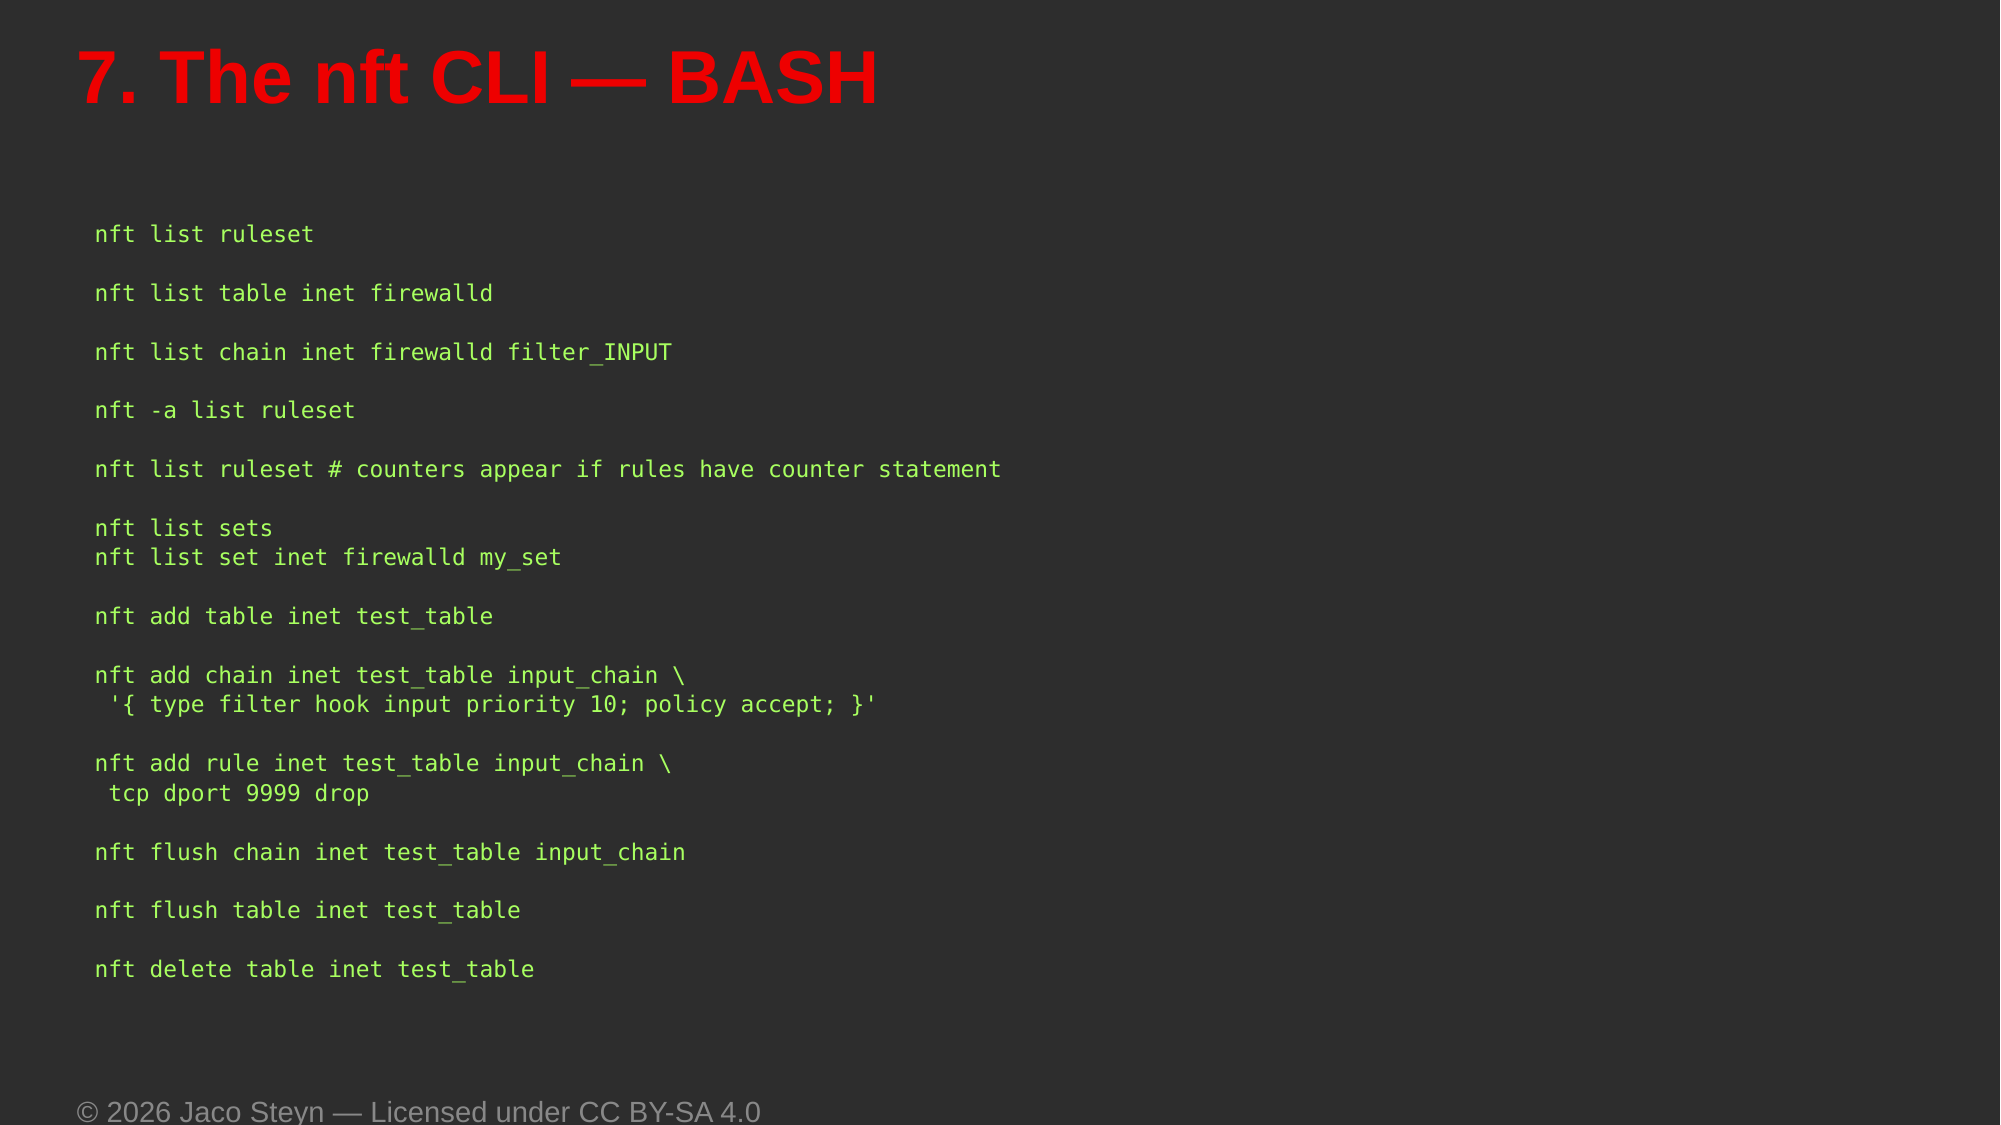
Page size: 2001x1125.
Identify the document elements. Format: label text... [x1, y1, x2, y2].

text_box 7. The nft CLI — BASH [59, 23, 1942, 178]
text_box nft list ruleset nft list table inet firewalld nft list chain inet firewalld filter_INPUT nft -a list ruleset nft list ruleset # counters appear if rules have counter statement nft list sets nft list set inet firewalld my_set nft add table inet test_table nft add chain inet test_table input_chain \ '{ type filter hook input priority 10; policy accept; }' nft add rule inet test_table input_chain \ tcp dport 9999 drop nft flush chain inet test_table input_chain nft flush table inet test_table nft delete table inet test_table [59, 194, 1942, 1052]
text_box © 2026 Jaco Steyn — Licensed under CC BY-SA 4.0 [59, 1083, 1942, 1120]
